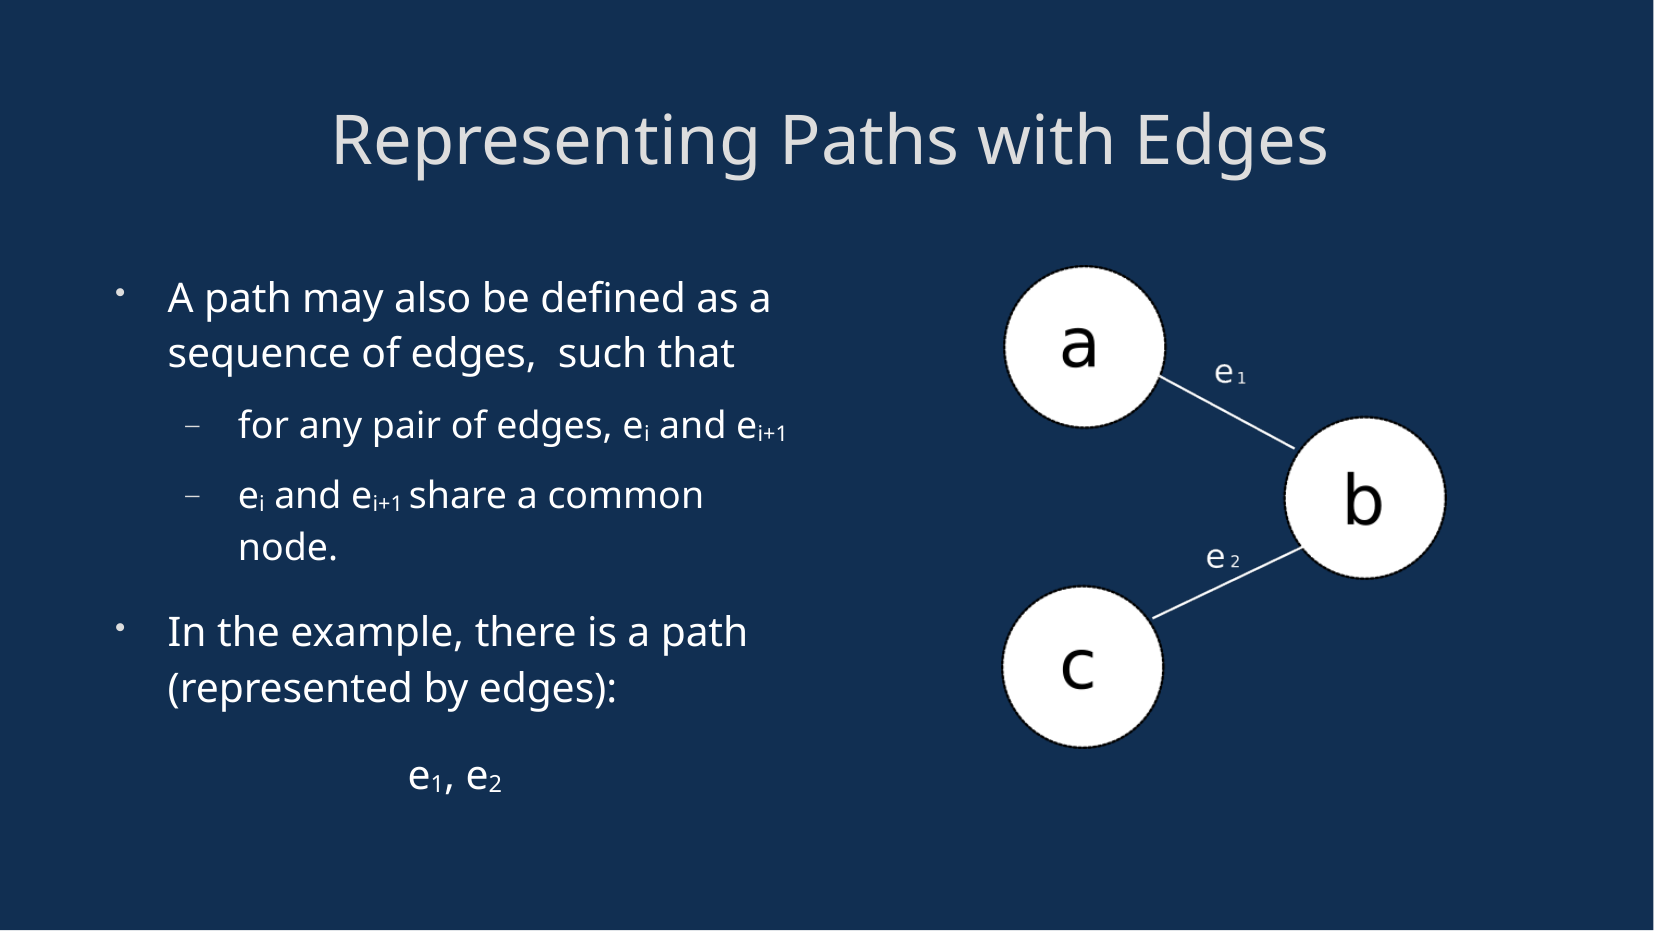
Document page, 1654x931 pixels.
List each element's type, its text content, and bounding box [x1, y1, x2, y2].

title Representing Paths with Edges [97, 56, 1563, 220]
picture [1001, 265, 1447, 749]
list A path may also be defined as a sequence of edges, such that for any pair of edges, ei and ei+1 ei and ei+1 share a common node. In the example, there is a path (represented by edges): e1, e2 [97, 268, 813, 806]
